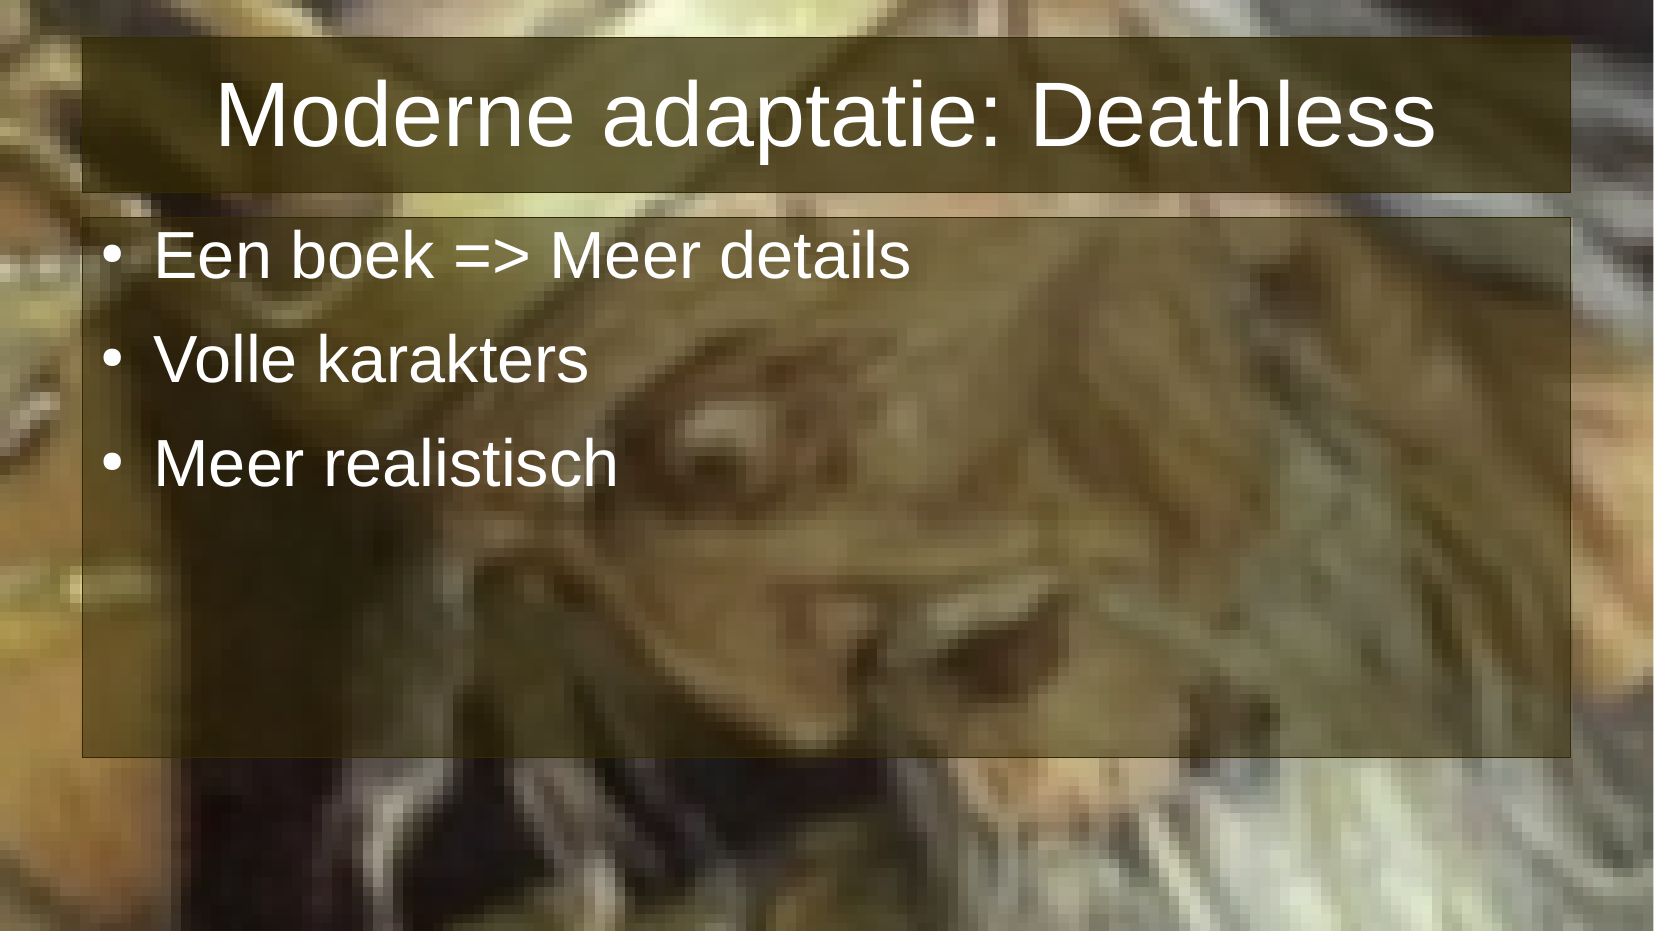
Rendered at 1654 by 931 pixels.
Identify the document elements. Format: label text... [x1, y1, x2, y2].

picture [0, 0, 1654, 931]
title Moderne adaptatie: Deathless [82, 37, 1571, 193]
list Een boek => Meer details Volle karakters Meer realistisch [82, 217, 1571, 758]
